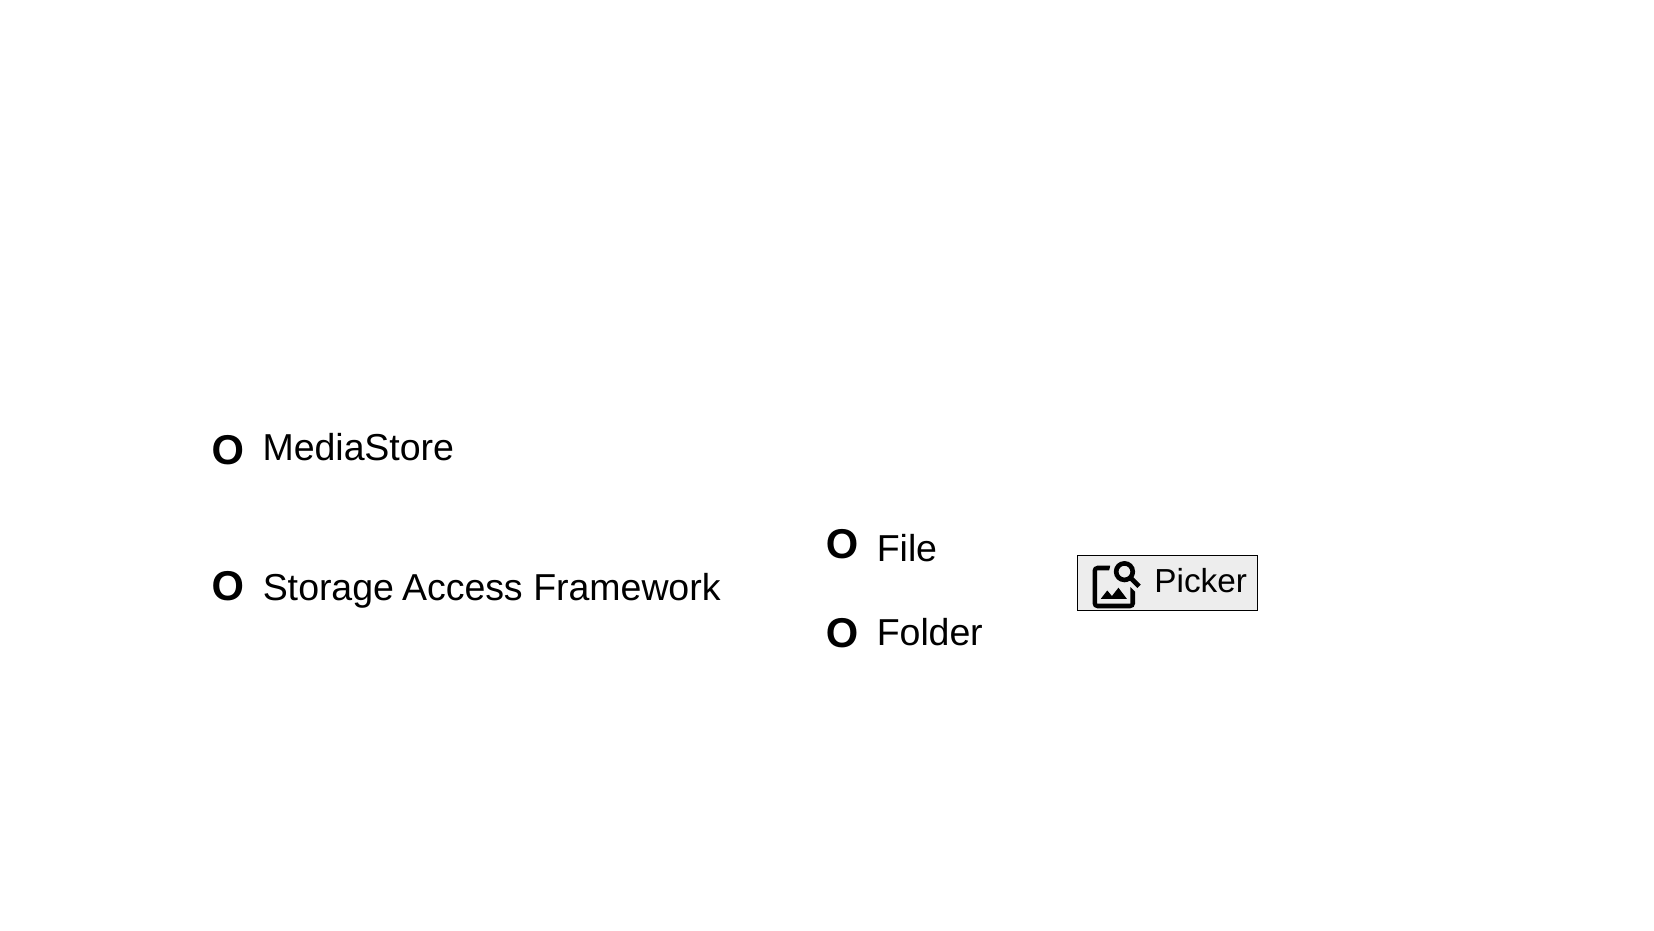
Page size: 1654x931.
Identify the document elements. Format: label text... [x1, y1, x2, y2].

text_box Storage Access Framework [264, 559, 739, 617]
text_box MediaStore [264, 419, 485, 477]
text_box File Folder [862, 519, 1010, 661]
text_box O [806, 513, 878, 576]
text_box Picker [1146, 555, 1288, 611]
text_box O [806, 602, 878, 664]
text_box O [192, 419, 264, 481]
text_box O [192, 555, 264, 617]
picture [1086, 555, 1146, 615]
text_box [1077, 555, 1086, 611]
